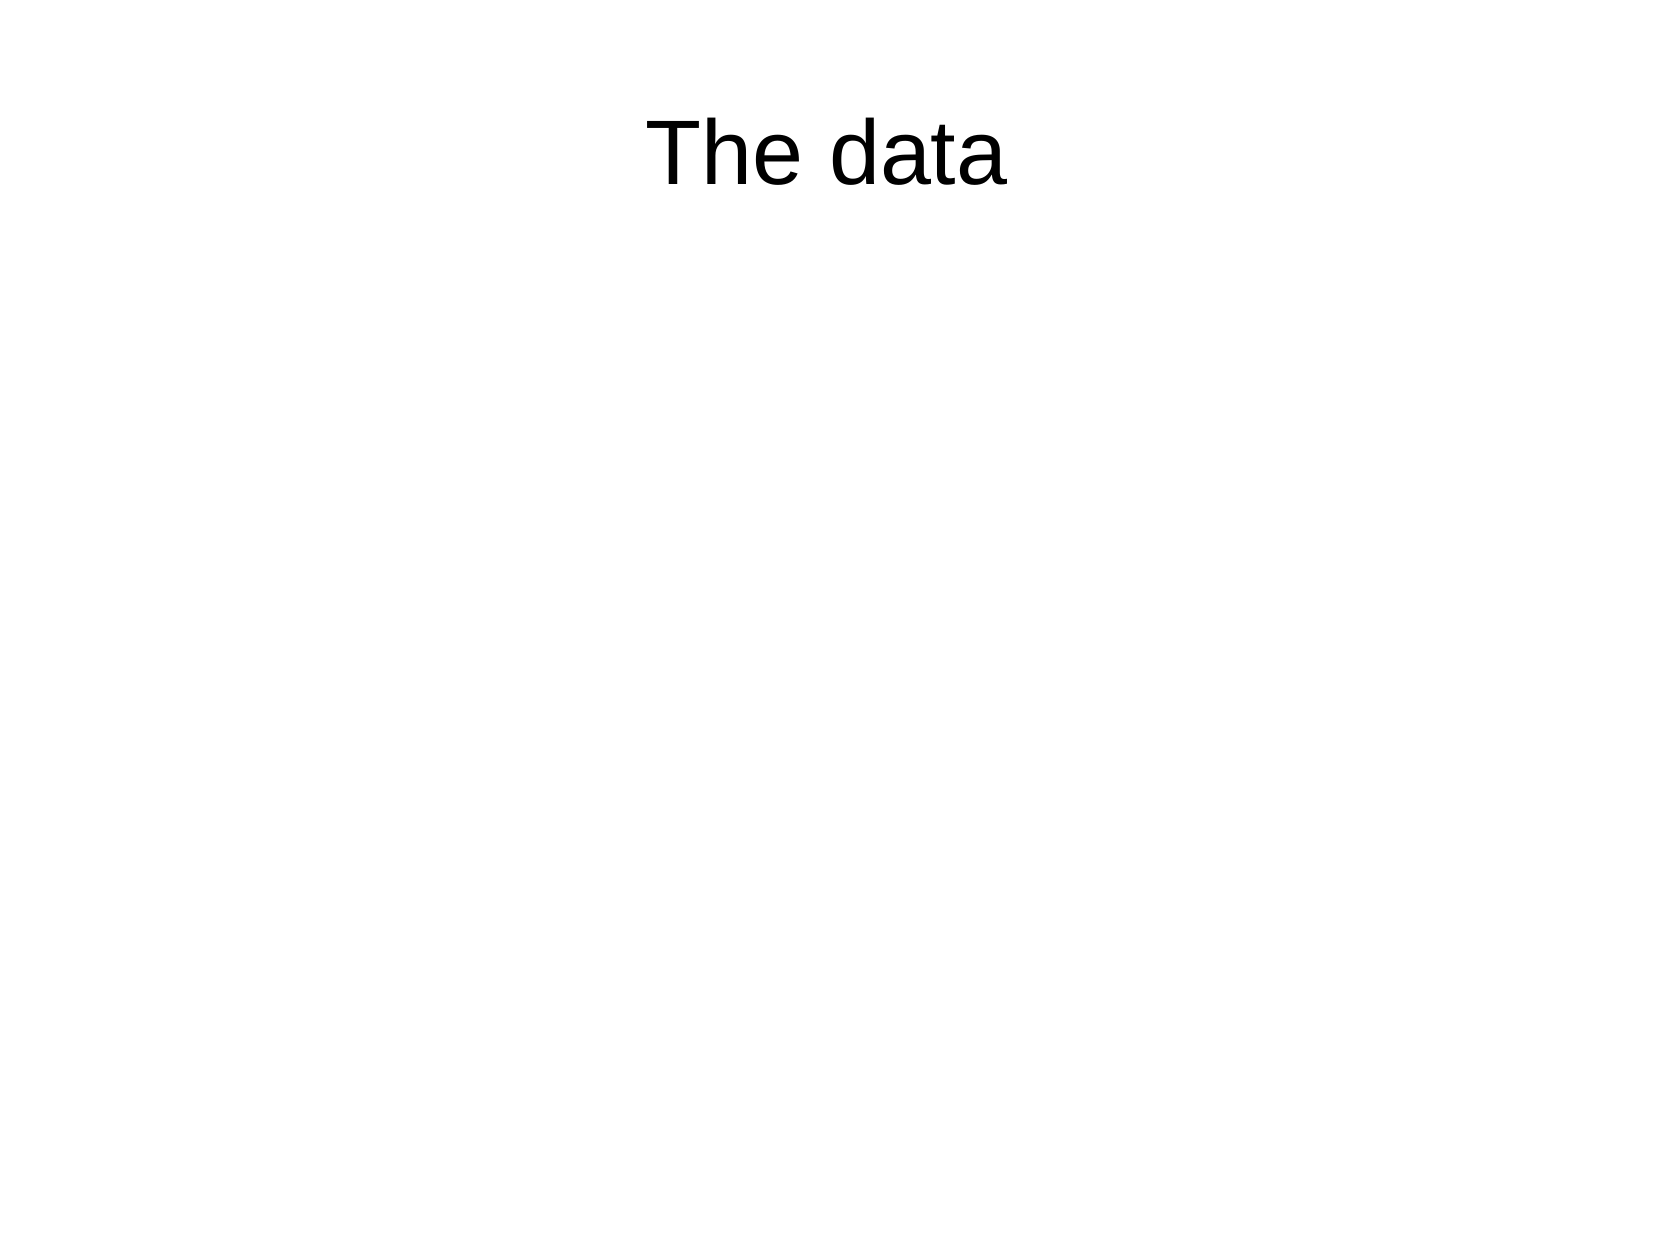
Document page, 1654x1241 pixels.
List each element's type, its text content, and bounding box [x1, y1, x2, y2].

title The data [82, 49, 1571, 257]
